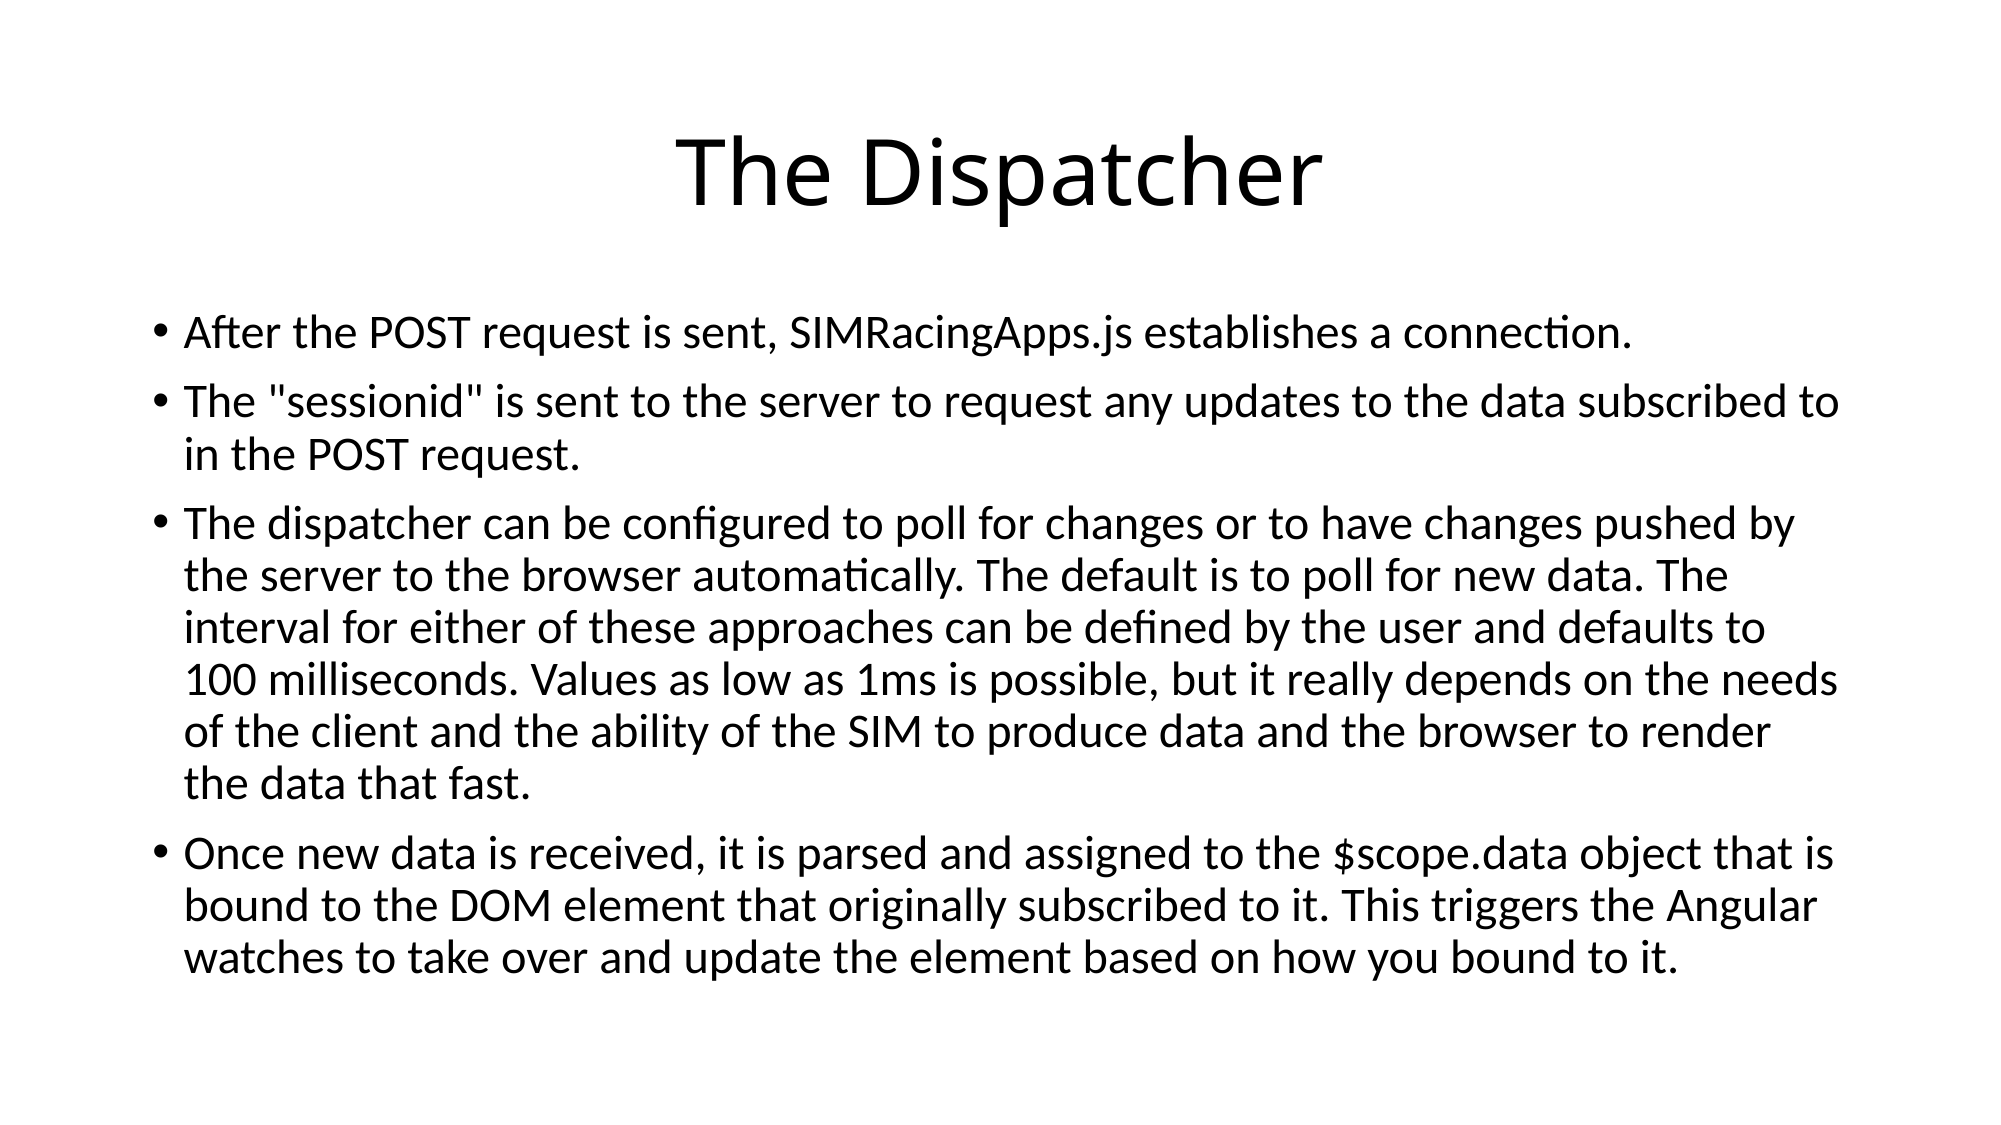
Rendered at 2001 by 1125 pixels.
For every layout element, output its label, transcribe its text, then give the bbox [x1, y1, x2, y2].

list After the POST request is sent, SIMRacingApps.js establishes a connection. The "sessionid" is sent to the server to request any updates to the data subscribed to in the POST request. The dispatcher can be configured to poll for changes or to have changes pushed by the server to the browser automatically. The default is to poll for new data. The interval for either of these approaches can be defined by the user and defaults to 100 milliseconds. Values as low as 1ms is possible, but it really depends on the needs of the client and the ability of the SIM to produce data and the browser to render the data that fast. Once new data is received, it is parsed and assigned to the $scope.data object that is bound to the DOM element that originally subscribed to it. This triggers the Angular watches to take over and update the element based on how you bound to it. [137, 299, 1863, 1014]
title The Dispatcher [137, 59, 1863, 278]
